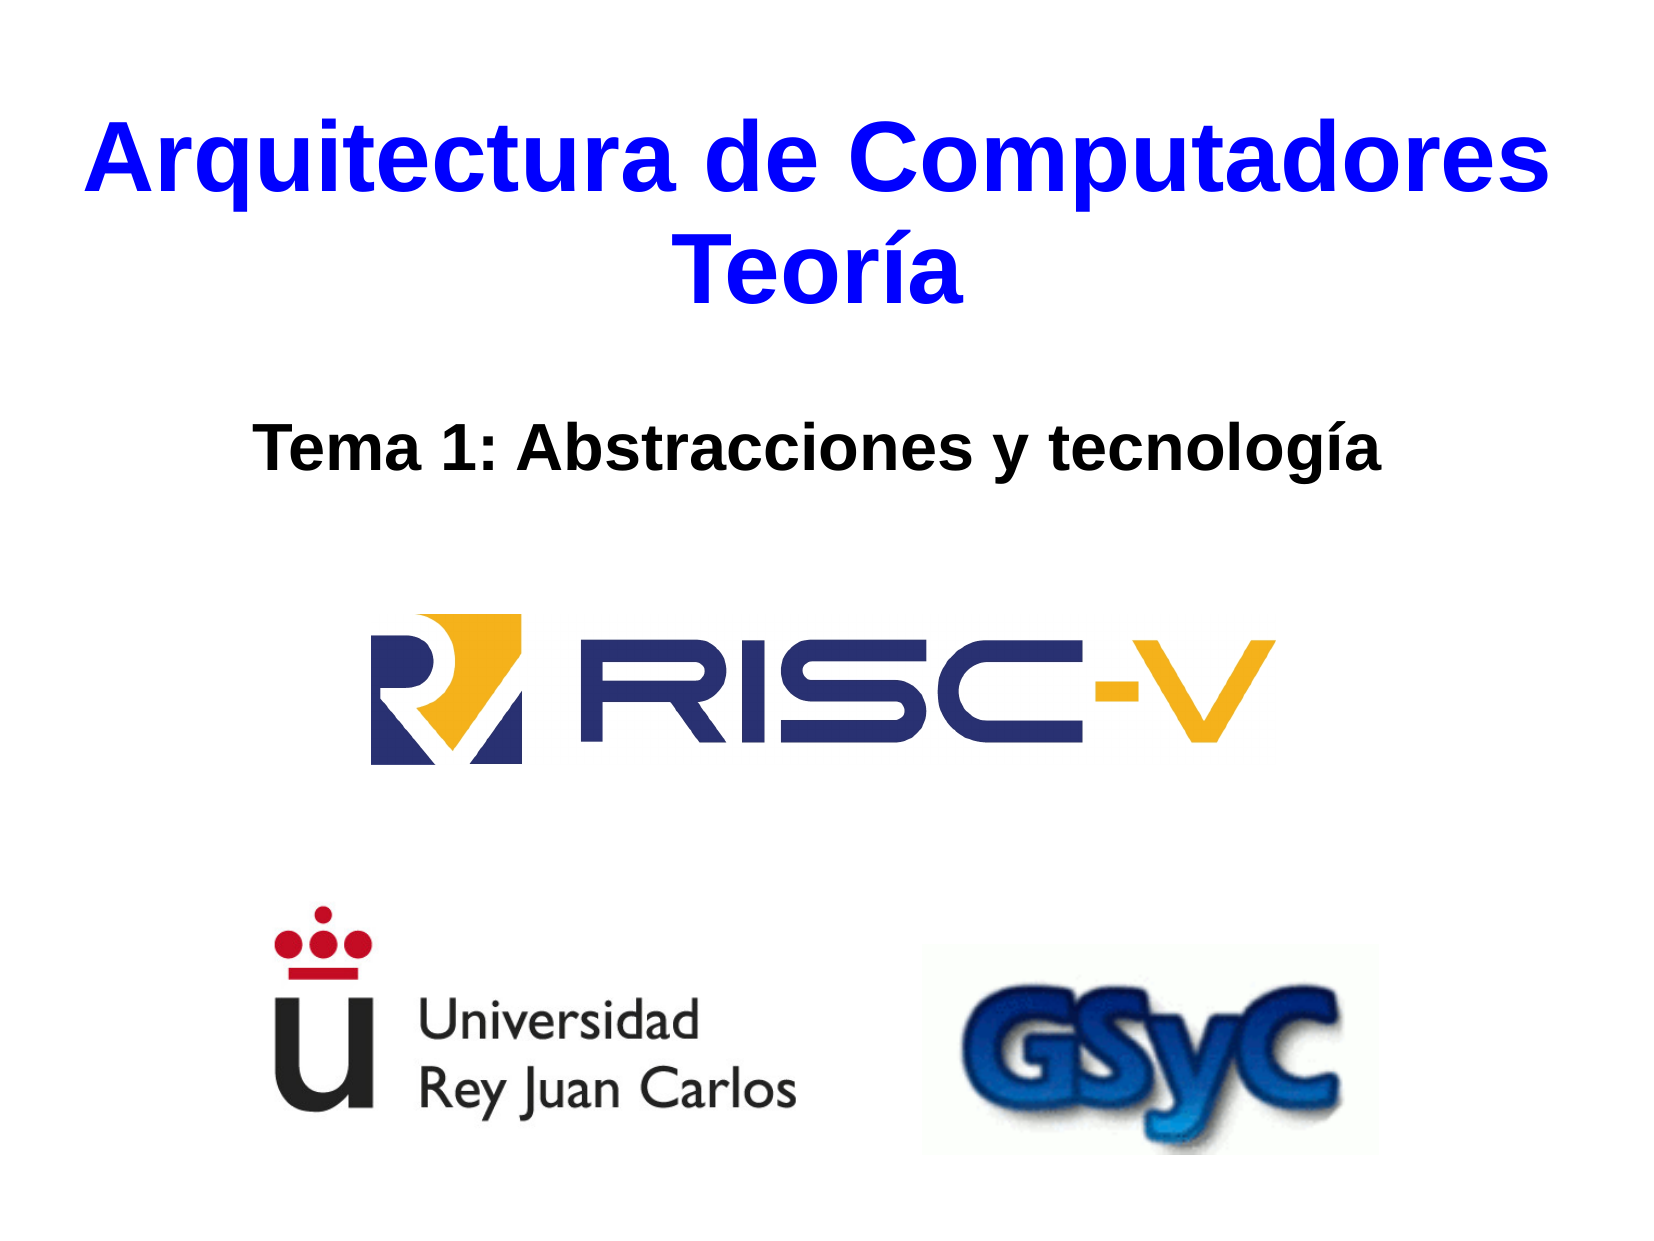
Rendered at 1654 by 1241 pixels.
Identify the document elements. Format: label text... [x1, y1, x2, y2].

picture [922, 944, 1379, 1156]
picture [240, 884, 824, 1141]
title Arquitectura de Computadores Teoría [45, 45, 1591, 354]
picture [371, 614, 1276, 766]
title Tema 1: Abstracciones y tecnología [45, 354, 1591, 541]
